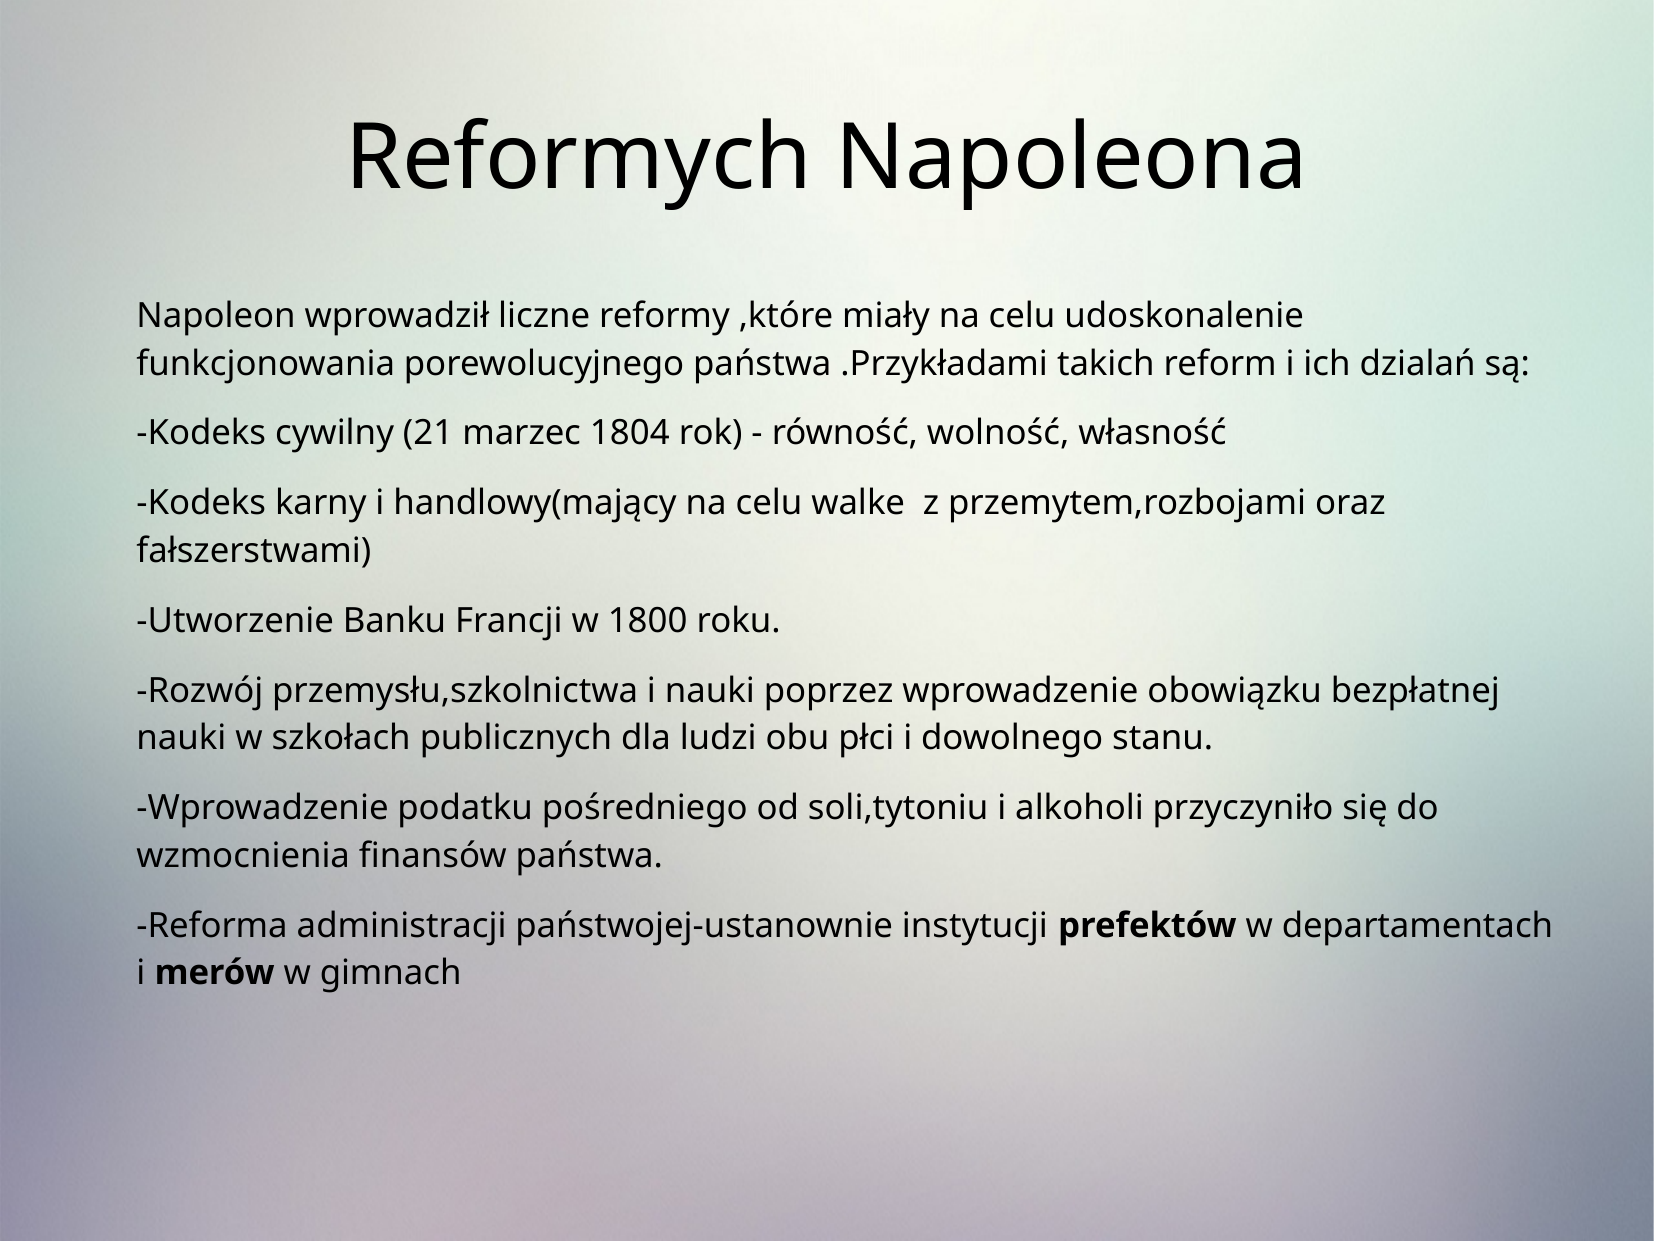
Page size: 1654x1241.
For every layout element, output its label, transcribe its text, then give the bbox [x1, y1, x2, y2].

list Napoleon wprowadził liczne reformy ,które miały na celu udoskonalenie funkcjonowania porewolucyjnego państwa .Przykładami takich reform i ich dzialań są: -Kodeks cywilny (21 marzec 1804 rok) - równość, wolność, własność -Kodeks karny i handlowy(mający na celu walke z przemytem,rozbojami oraz fałszerstwami) -Utworzenie Banku Francji w 1800 roku. -Rozwój przemysłu,szkolnictwa i nauki poprzez wprowadzenie obowiązku bezpłatnej nauki w szkołach publicznych dla ludzi obu płci i dowolnego stanu. -Wprowadzenie podatku pośredniego od soli,tytoniu i alkoholi przyczyniło się do wzmocnienia finansów państwa. -Reforma administracji państwojej-ustanownie instytucji prefektów w departamentach i merów w gimnach [82, 290, 1571, 1010]
picture [0, 0, 1654, 1241]
title Reformych Napoleona [82, 49, 1571, 257]
